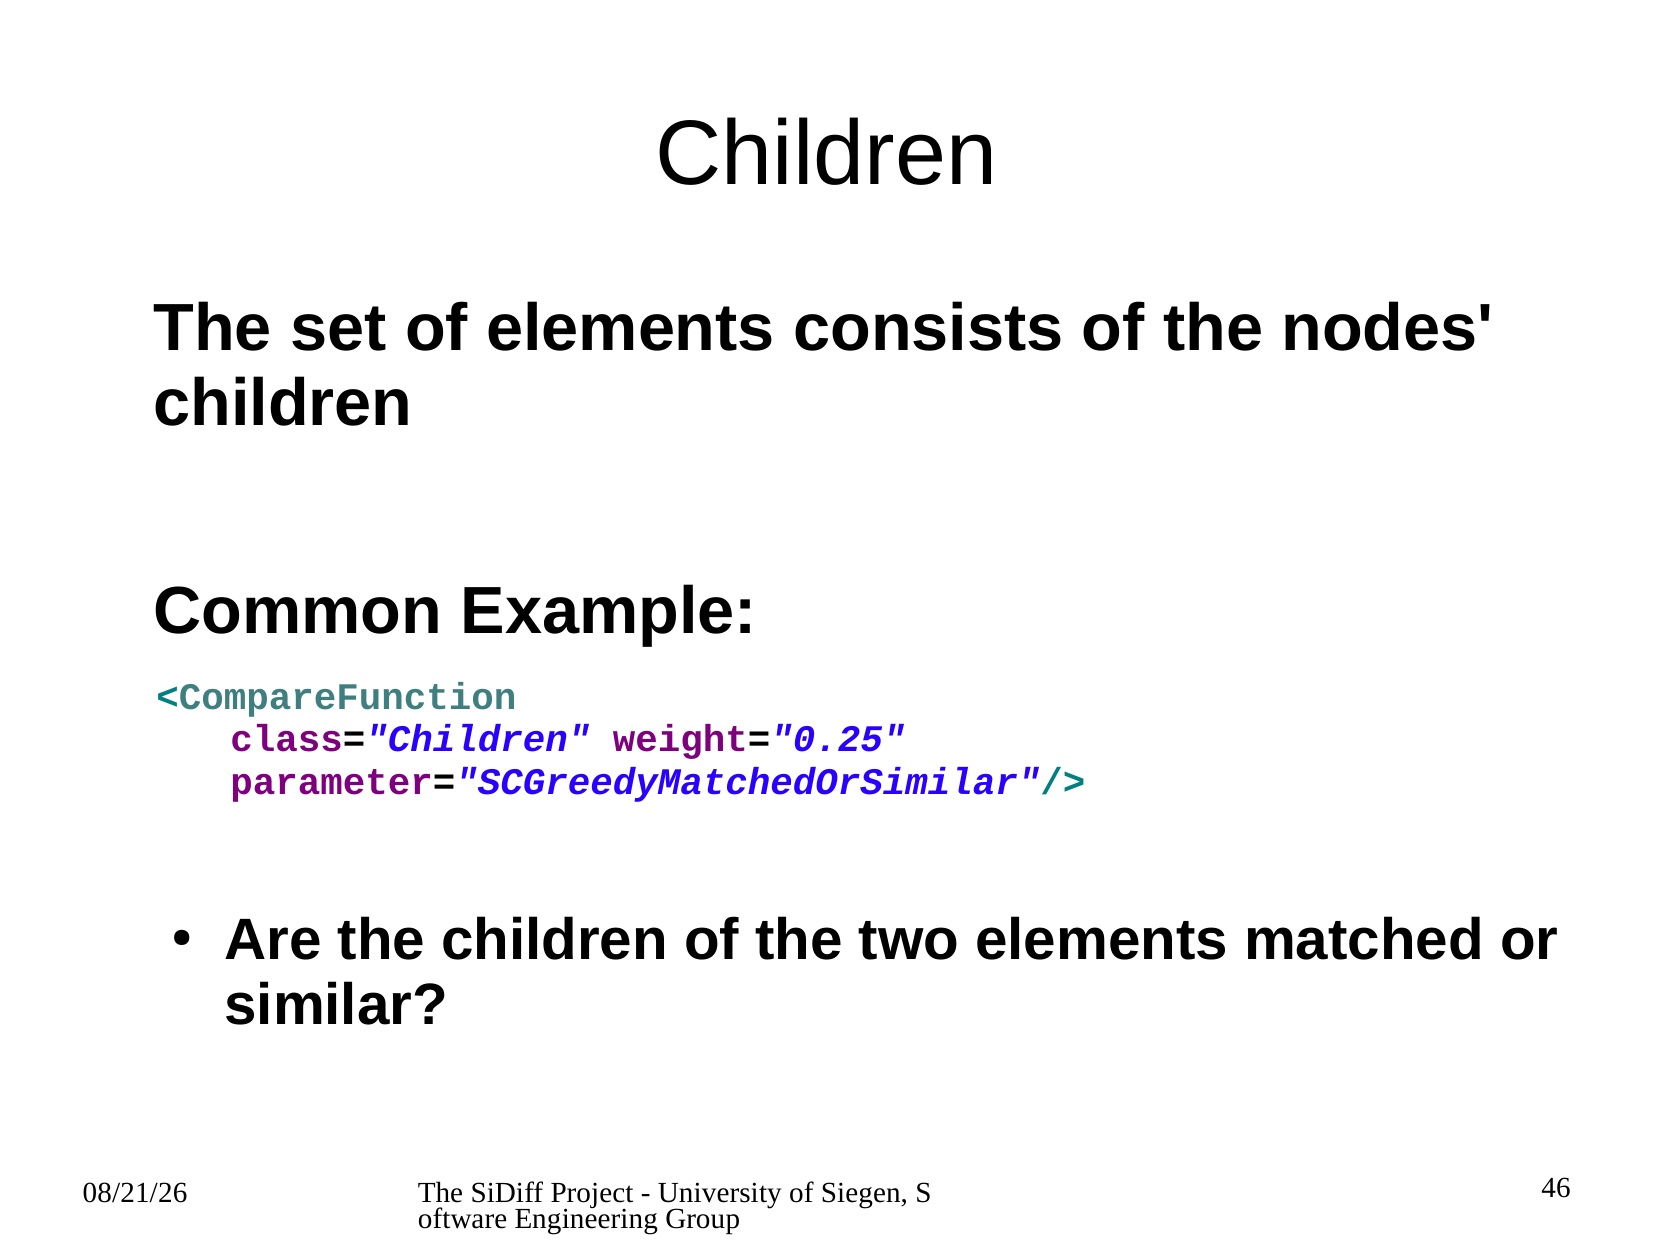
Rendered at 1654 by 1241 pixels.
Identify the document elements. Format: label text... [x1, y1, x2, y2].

list The set of elements consists of the nodes' children Common Example: <CompareFunction class="Children" weight="0.25" parameter="SCGreedyMatchedOrSimilar"/> Are the children of the two elements matched or similar? [82, 290, 1571, 1109]
title Children [82, 49, 1571, 257]
